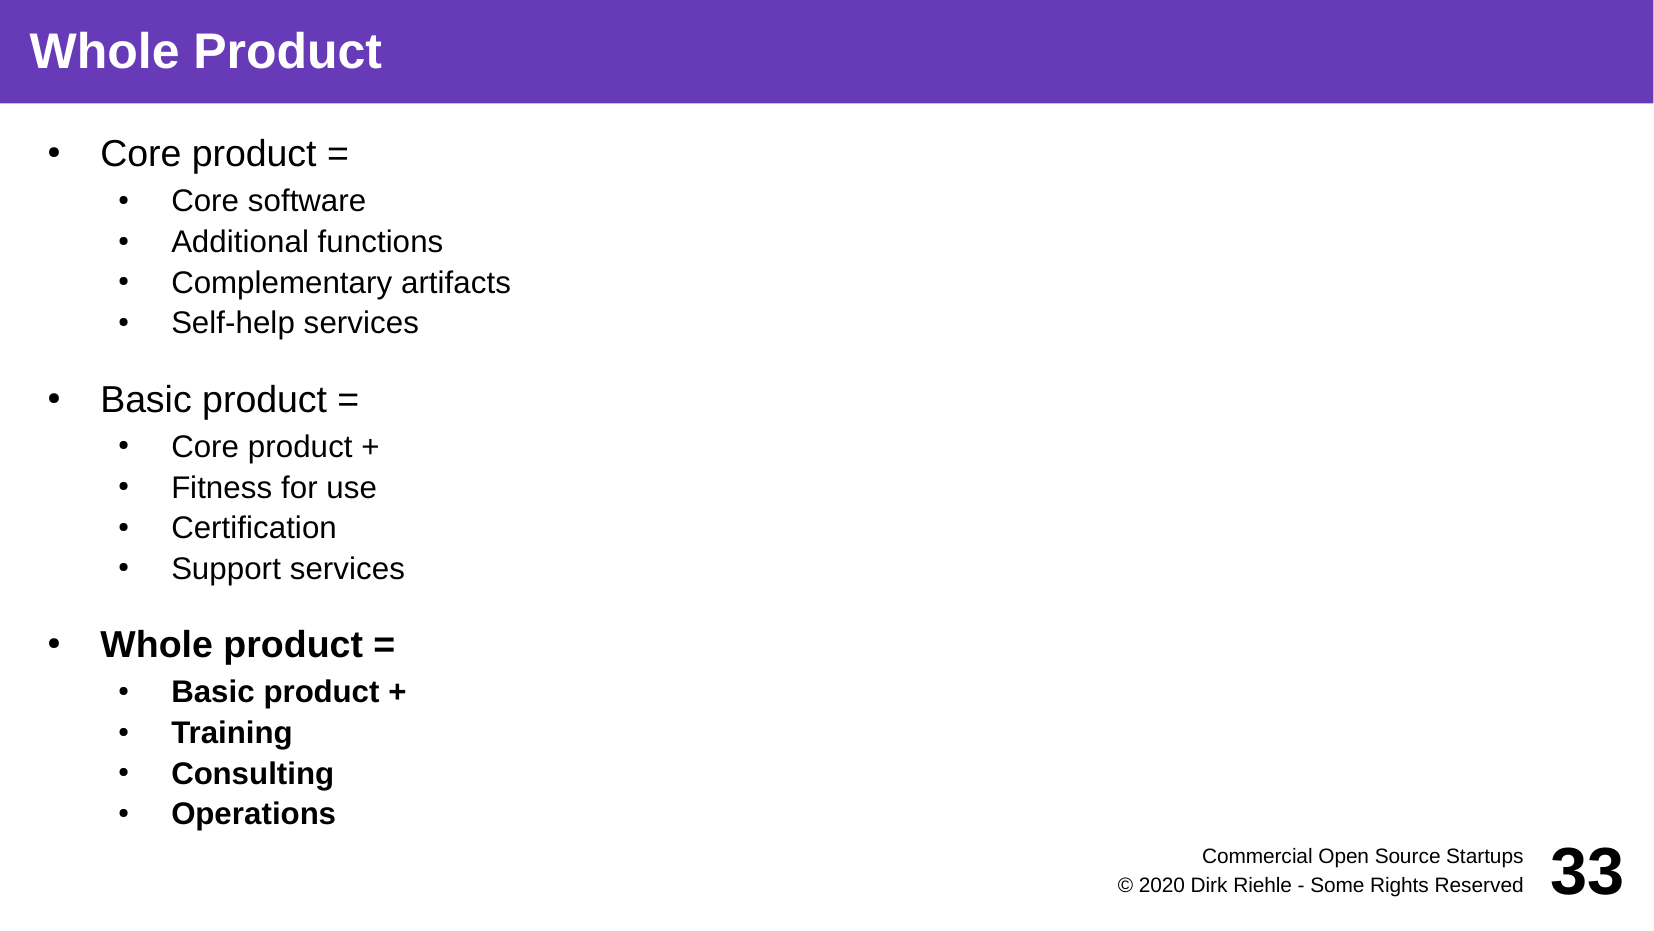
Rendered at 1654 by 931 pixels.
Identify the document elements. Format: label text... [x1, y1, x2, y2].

title Whole Product [0, 0, 1654, 104]
list Core product = Core software Additional functions Complementary artifacts Self-help services Basic product = Core product + Fitness for use Certification Support services Whole product = Basic product + Training Consulting Operations [29, 132, 1625, 813]
